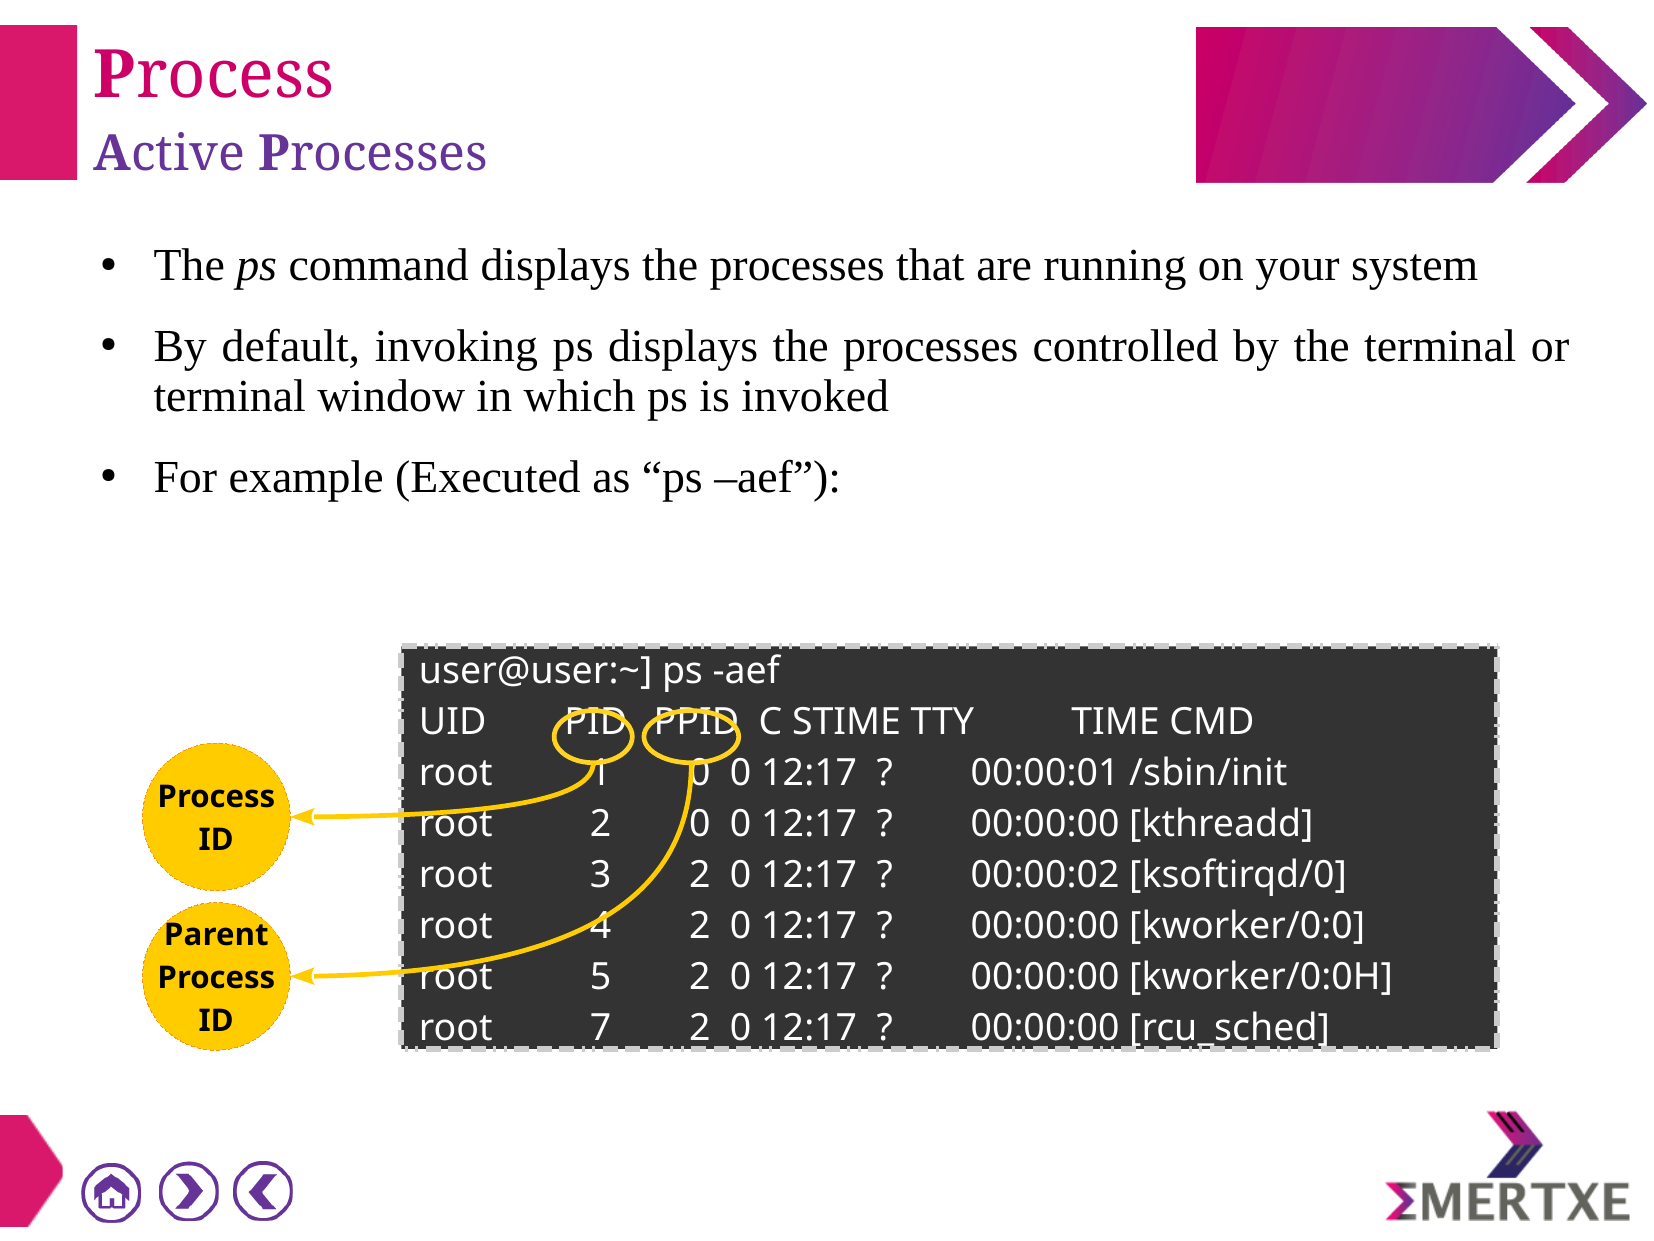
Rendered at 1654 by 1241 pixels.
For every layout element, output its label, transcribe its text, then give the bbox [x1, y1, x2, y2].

list The ps command displays the processes that are running on your system By default, invoking ps displays the processes controlled by the terminal or terminal window in which ps is invoked For example (Executed as “ps –aef”): [82, 240, 1571, 599]
text_box Process ID [142, 743, 291, 891]
picture [233, 1161, 293, 1221]
title Process Active Processes [93, 2, 1571, 210]
picture [1385, 1107, 1631, 1221]
text_box user@user:~] ps -aef UID PID PPID C STIME TTY TIME CMD root 1 0 0 12:17 ? 00:00:01 /sbin/init root 2 0 0 12:17 ? 00:00:00 [kthreadd] root 3 2 0 12:17 ? 00:00:02 [ksoftirqd/0] root 4 2 0 12:17 ? 00:00:00 [kworker/0:0] root 5 2 0 12:17 ? 00:00:00 [kworker/0:0H] root 7 2 0 12:17 ? 00:00:00 [rcu_sched] [401, 646, 1498, 1049]
picture [159, 1161, 219, 1221]
picture [81, 1163, 141, 1223]
text_box Parent Process ID [142, 902, 291, 1051]
picture [1571, 27, 1647, 183]
